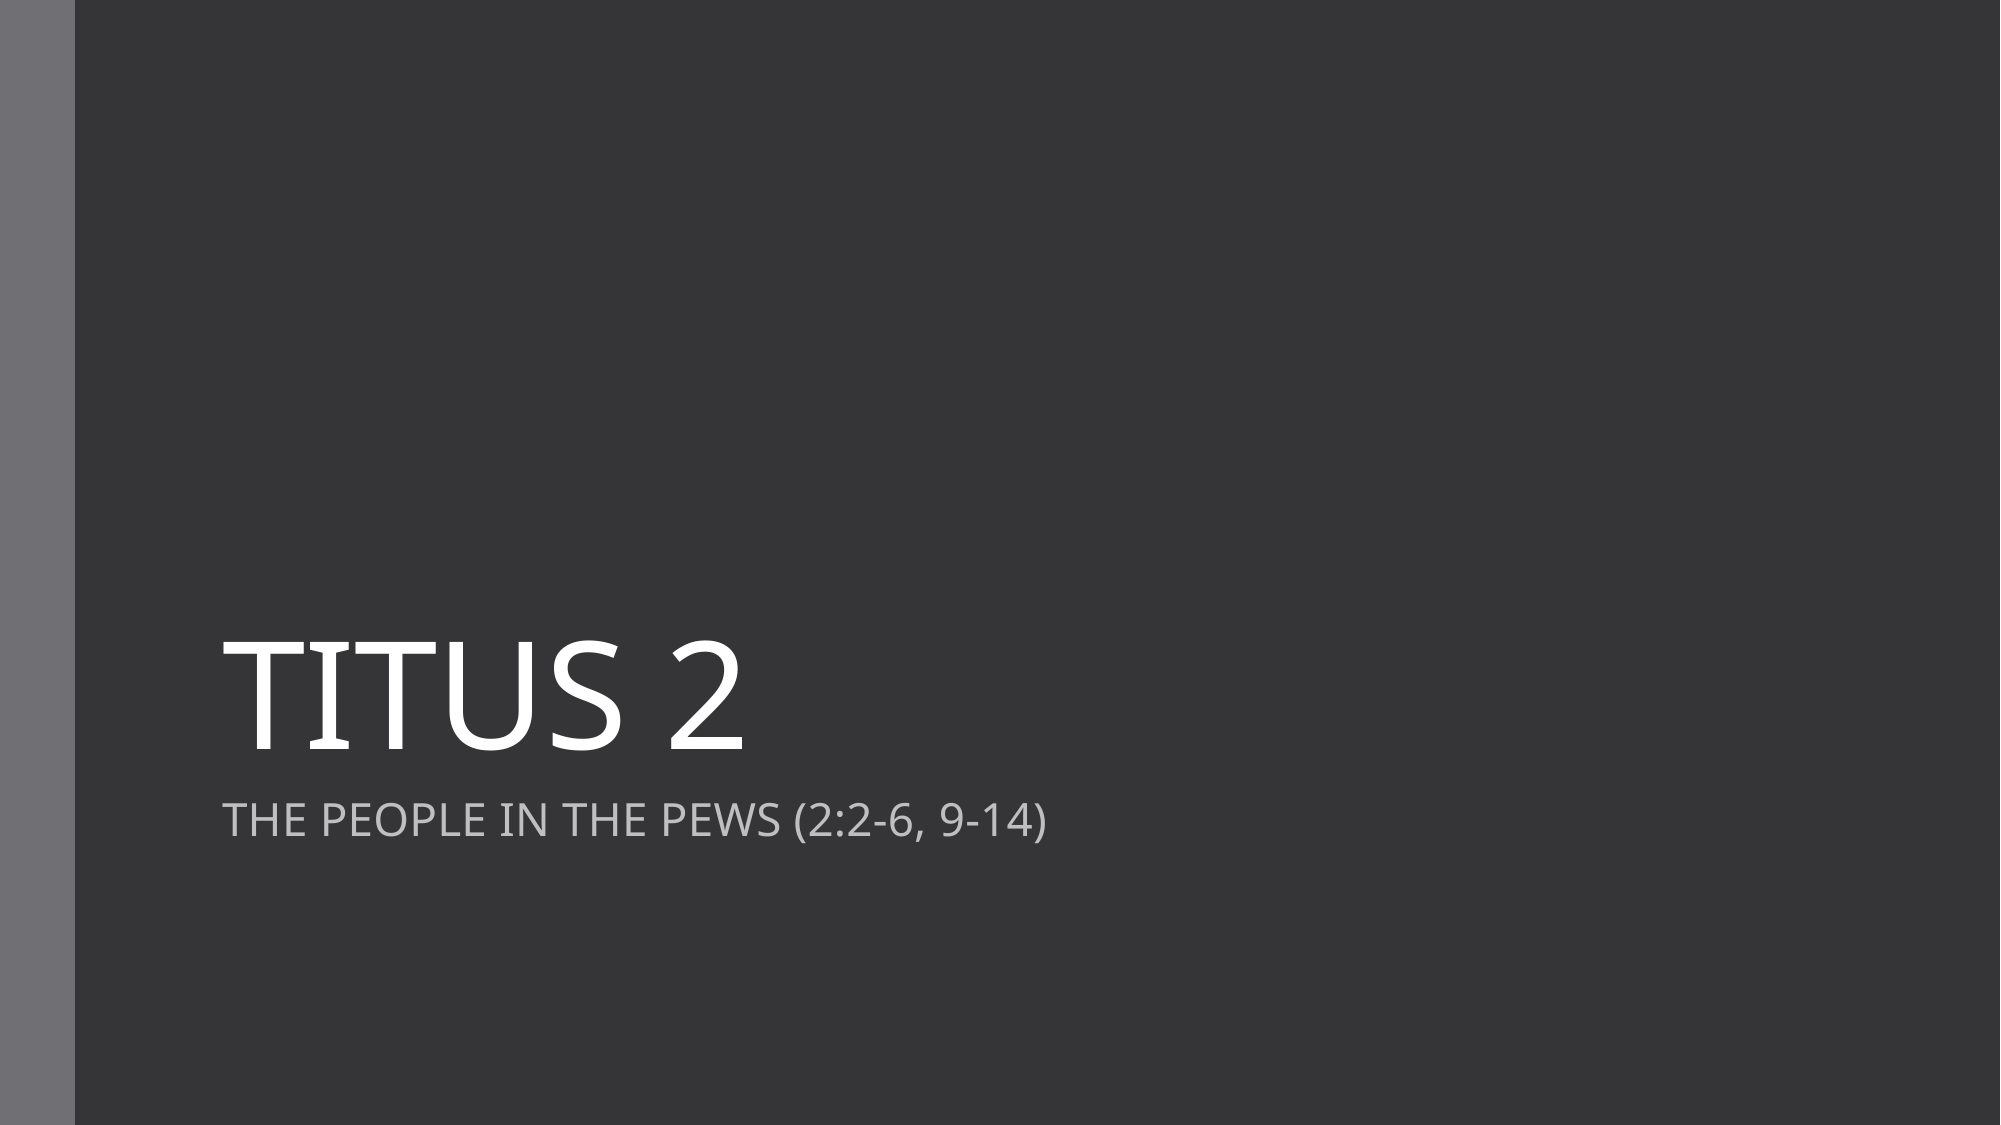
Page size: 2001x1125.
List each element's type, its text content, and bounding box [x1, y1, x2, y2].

subtitle THE PEOPLE IN THE PEWS (2:2-6, 9-14) [206, 787, 1752, 1066]
title TITUS 2 [206, 124, 1752, 787]
